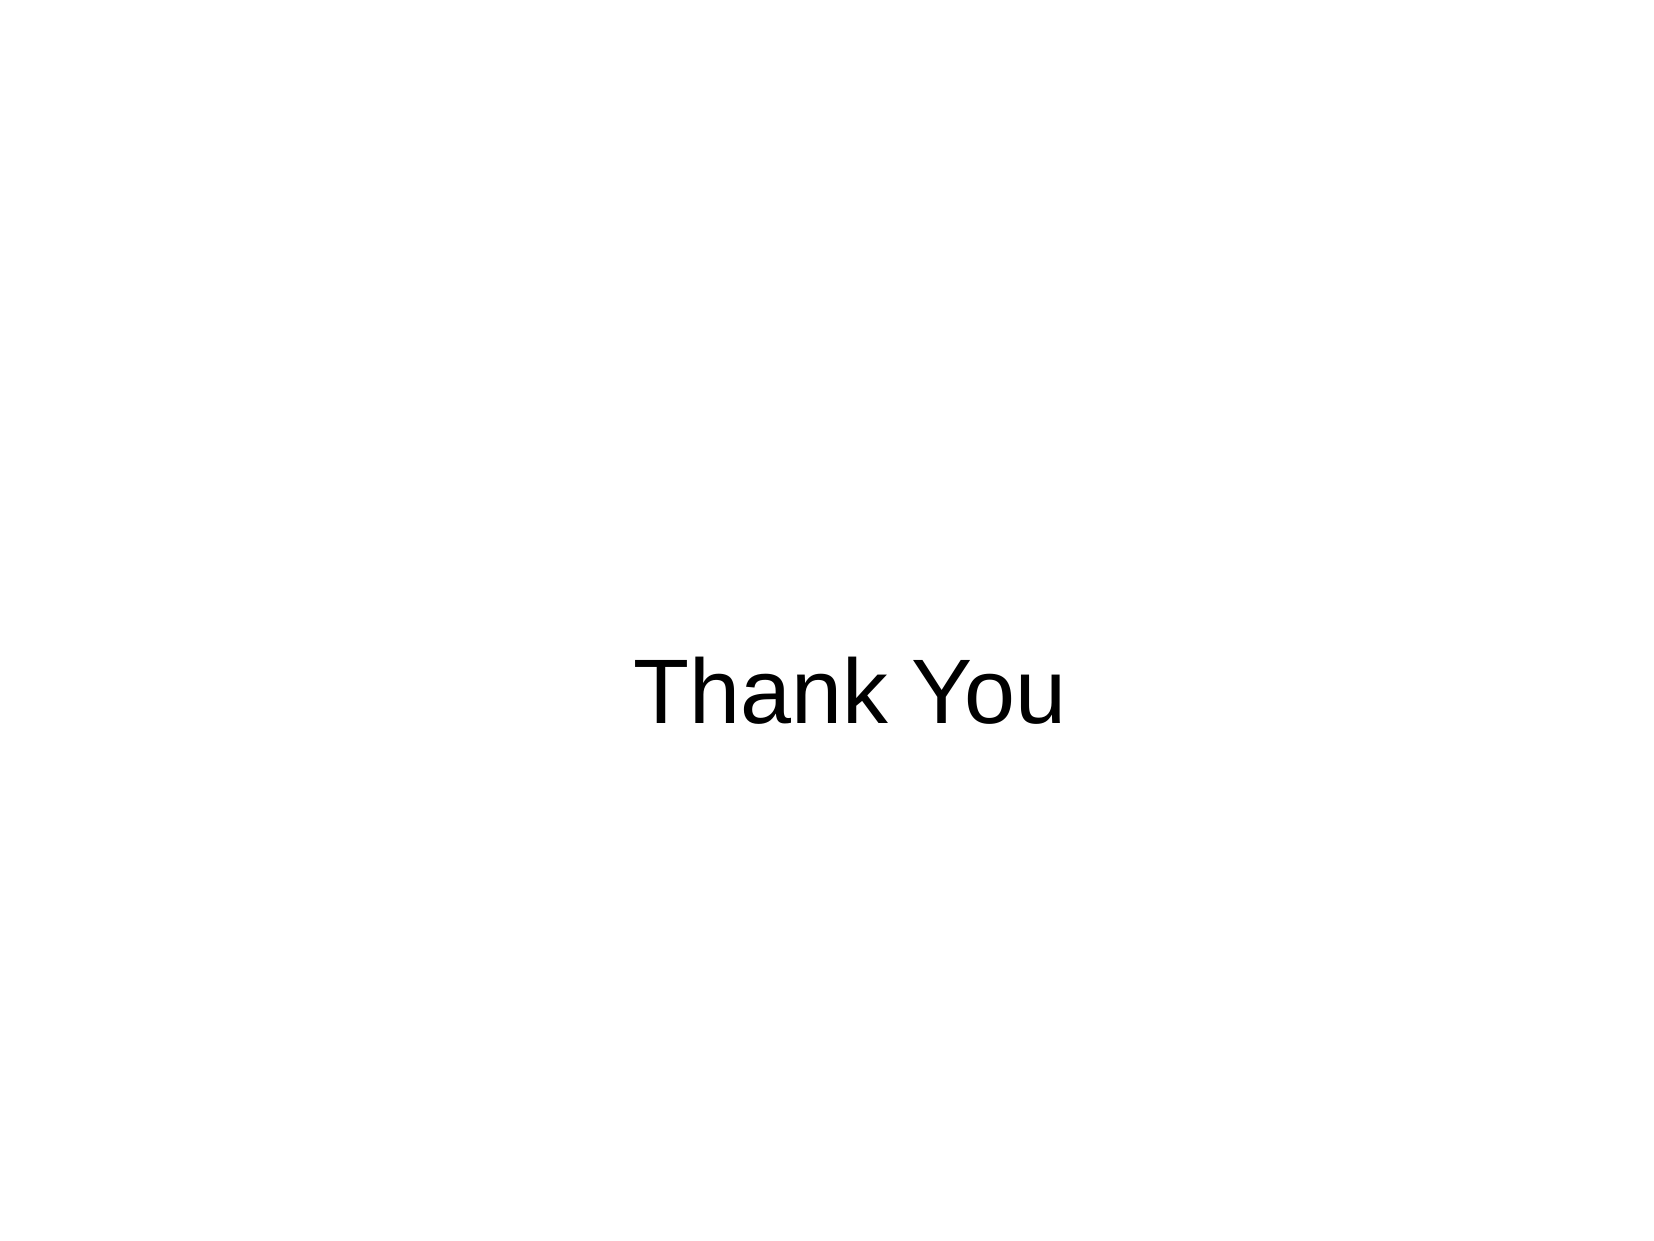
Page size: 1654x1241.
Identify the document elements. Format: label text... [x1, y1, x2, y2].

title Thank You [106, 588, 1595, 796]
